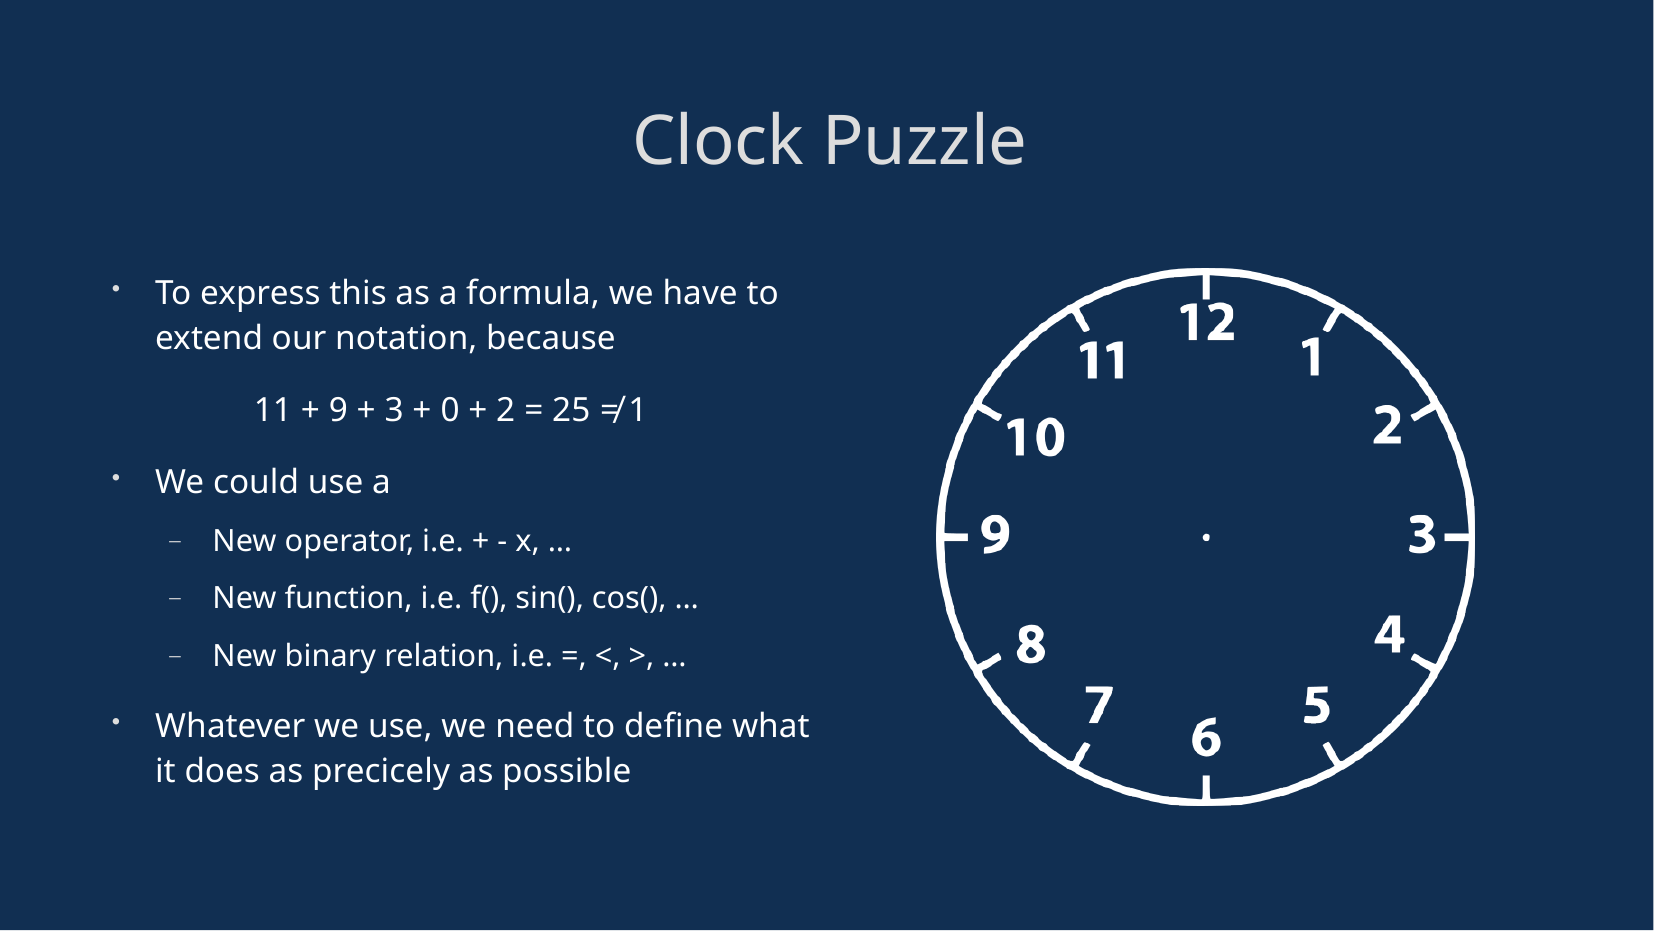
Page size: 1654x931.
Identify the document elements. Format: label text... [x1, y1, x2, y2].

picture [936, 268, 1475, 806]
title Clock Puzzle [97, 56, 1563, 220]
list To express this as a formula, we have to extend our notation, because 11 + 9 + 3 + 0 + 2 = 25 ≠ 1 We could use a New operator, i.e. + - x, … New function, i.e. f(), sin(), cos(), … New binary relation, i.e. =, <, >, … Whatever we use, we need to define what it does as precicely as possible [97, 268, 813, 806]
